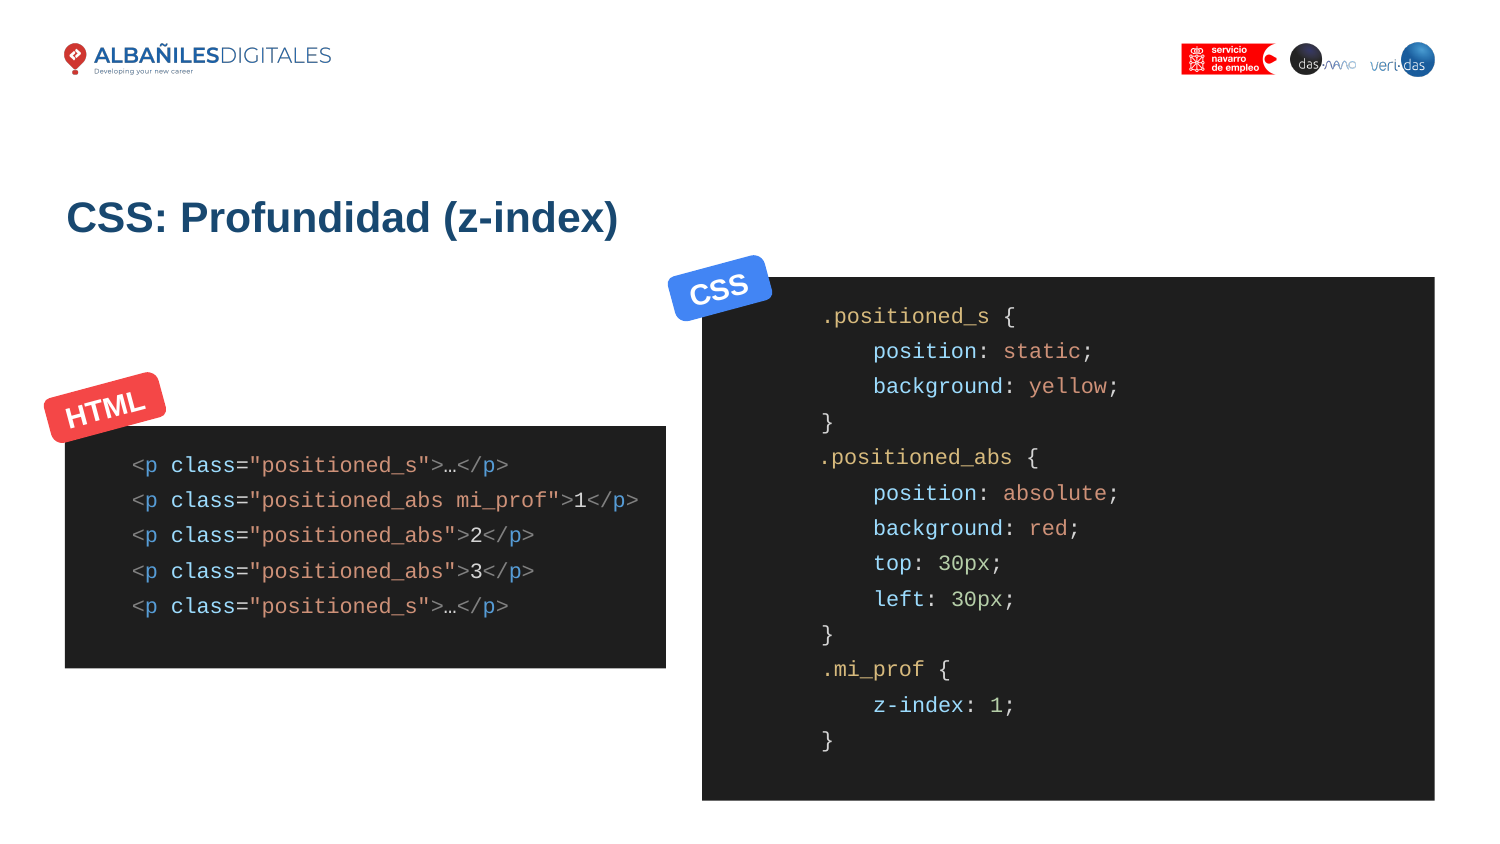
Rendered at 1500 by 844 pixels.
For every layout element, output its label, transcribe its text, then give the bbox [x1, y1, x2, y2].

text_box CSS: Profundidad (z-index) [66, 179, 1219, 318]
text_box HTML [43, 372, 166, 443]
text_box CSS [667, 255, 773, 322]
picture [1370, 42, 1435, 77]
picture [1181, 43, 1277, 75]
text_box .positioned_s { position: static; background: yellow; } .positioned_abs { position: absolute; background: red; top: 30px; left: 30px; } .mi_prof { z-index: 1; } [702, 277, 1435, 801]
text_box <p class="positioned_s">…</p> <p class="positioned_abs mi_prof">1</p> <p class="positioned_abs">2</p> <p class="positioned_abs">3</p> <p class="positioned_s">…</p> [64, 426, 666, 669]
picture [64, 43, 332, 75]
picture [1290, 43, 1356, 75]
